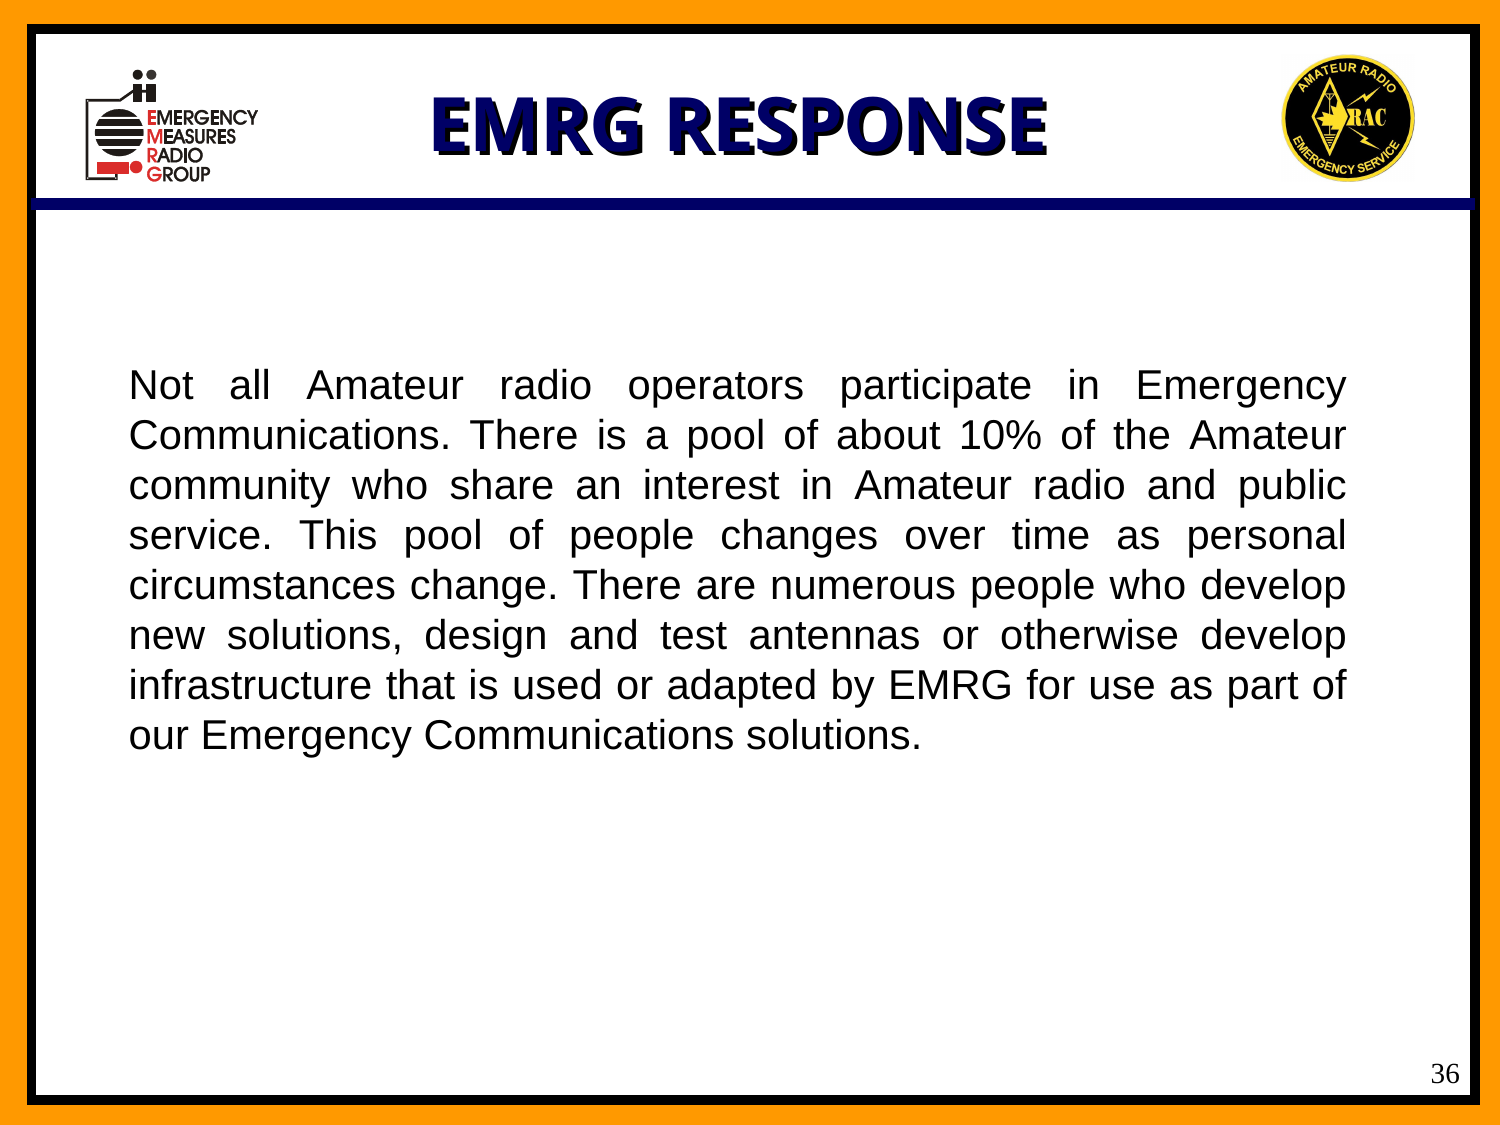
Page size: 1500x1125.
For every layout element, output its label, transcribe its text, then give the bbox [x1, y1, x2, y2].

text_box Not all Amateur radio operators participate in Emergency Communications. There is a pool of about 10% of the Amateur community who share an interest in Amateur radio and public service. This pool of people changes over time as personal circumstances change. There are numerous people who develop new solutions, design and test antennas or otherwise develop infrastructure that is used or adapted by EMRG for use as part of our Emergency Communications solutions. [113, 350, 1363, 816]
picture [1281, 54, 1415, 182]
text_box EMRG RESPONSE [251, 68, 1225, 174]
